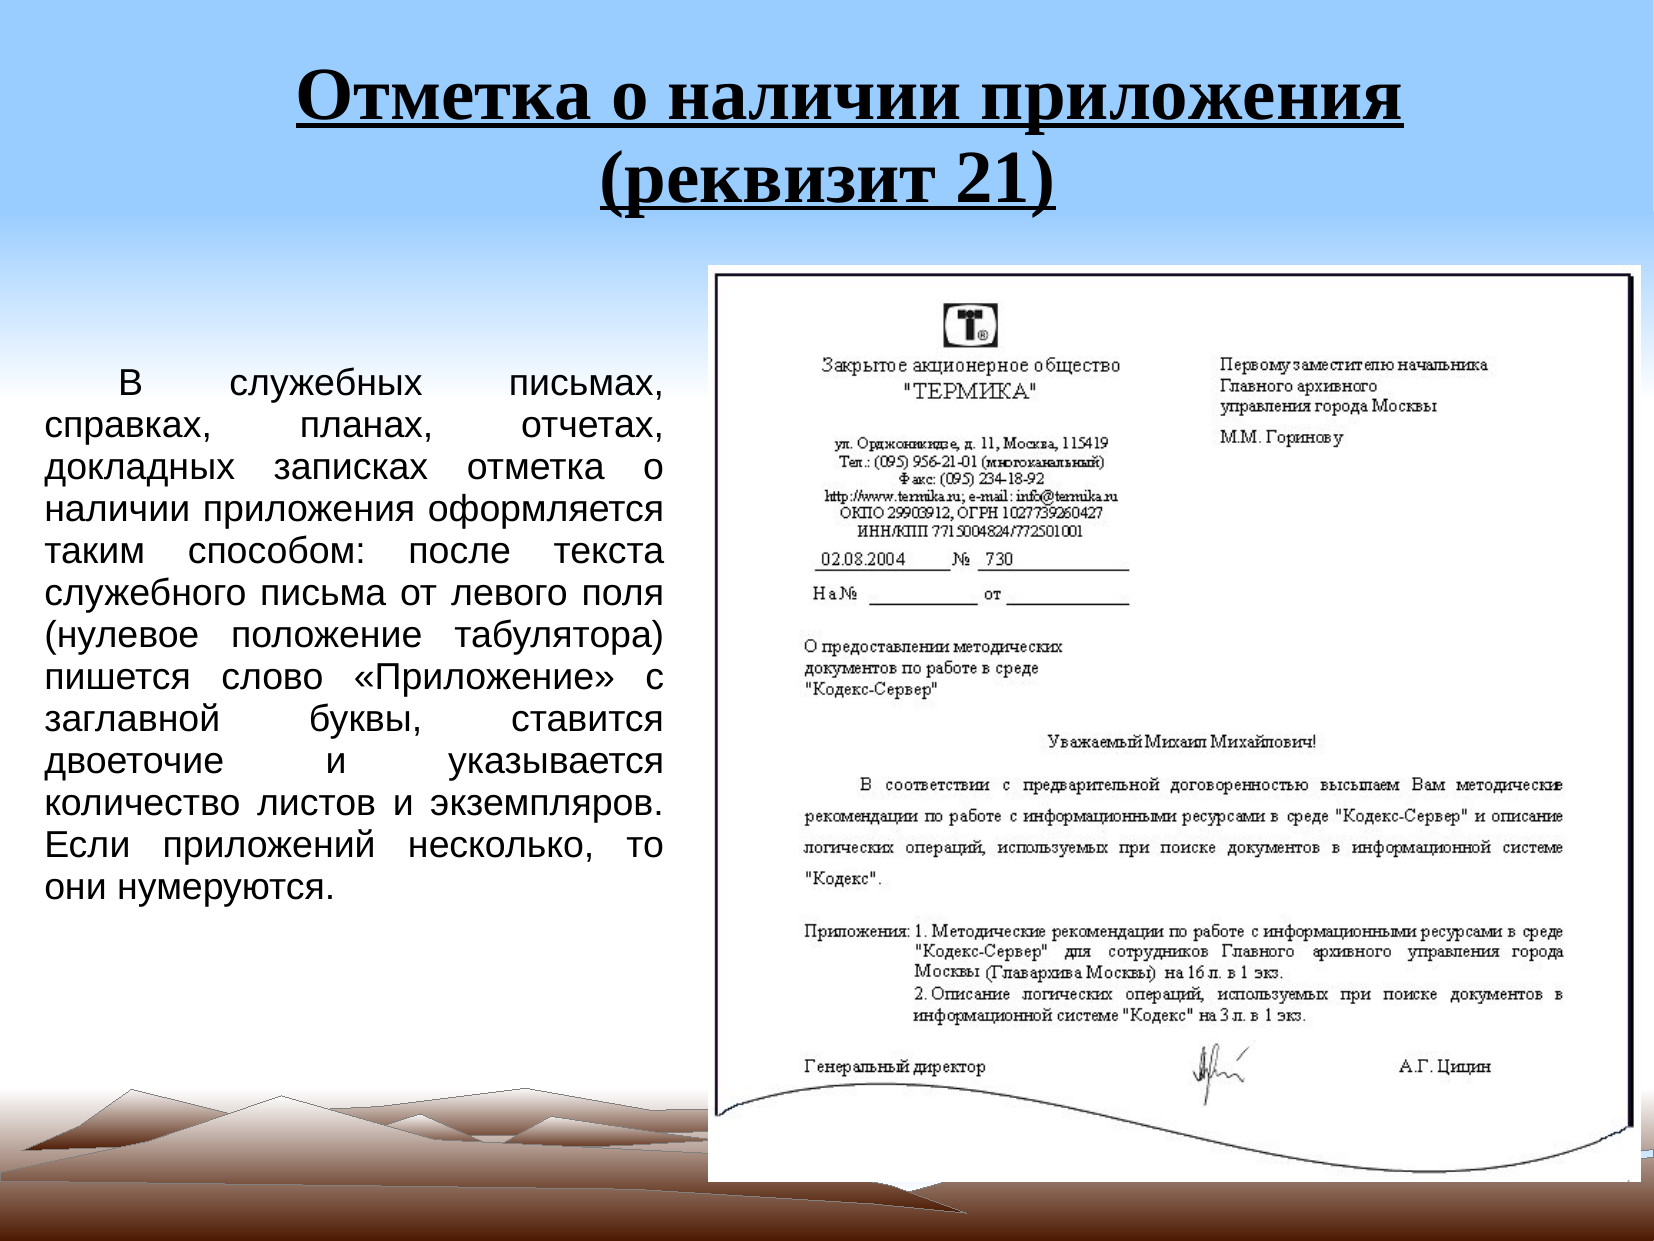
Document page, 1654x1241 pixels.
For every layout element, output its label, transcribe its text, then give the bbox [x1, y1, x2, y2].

text_box В служебных письмах, справках, планах, отчетах, докладных записках отметка о наличии приложения оформляется таким способом: после текста служебного письма от левого поля (нулевое положение табулятора) пишется слово «Приложение» с заглавной буквы, ставится двоеточие и указывается количество листов и экземпляров. Если приложений несколько, то они нумеруются. [29, 354, 680, 1093]
picture [708, 265, 1641, 1182]
title Отметка о наличии приложения (реквизит 21) [121, 41, 1534, 229]
